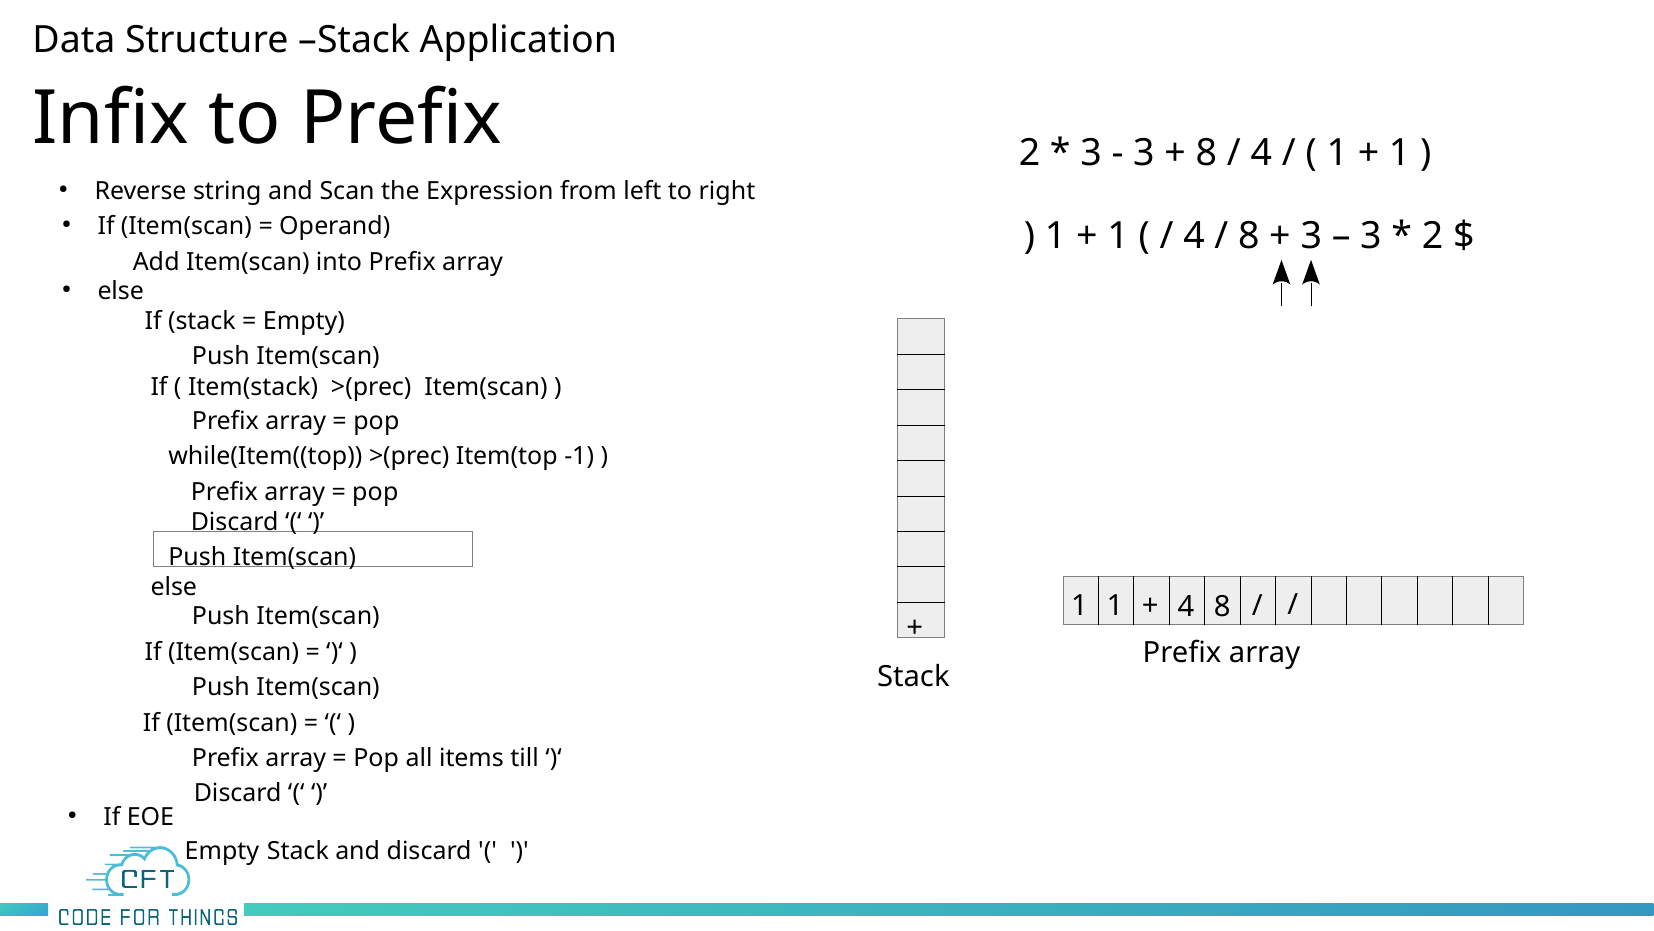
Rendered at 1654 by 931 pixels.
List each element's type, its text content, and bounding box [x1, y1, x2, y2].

text_box [1489, 576, 1524, 625]
text_box [897, 497, 945, 531]
text_box Prefix array [1128, 624, 1341, 674]
text_box [897, 355, 945, 389]
text_box / [1272, 575, 1317, 626]
text_box else [100, 561, 243, 621]
text_box Add Item(scan) into Prefix array [82, 236, 780, 286]
text_box If (Item(scan) = ‘)‘ ) [94, 625, 508, 671]
text_box [897, 532, 945, 566]
text_box + [1127, 577, 1162, 627]
text_box [1347, 576, 1381, 625]
text_box Prefix array = pop [140, 466, 442, 526]
text_box Reverse string and Scan the Expression from left to right [44, 165, 960, 225]
text_box Push Item(scan) [141, 661, 473, 706]
text_box [1453, 576, 1488, 625]
text_box Prefix array = Pop all items till ‘)‘ [141, 732, 685, 792]
text_box / [1237, 576, 1282, 627]
title Data Structure –Stack Application Infix to Prefix [32, 12, 1536, 166]
text_box If (Item(scan) = Operand) [47, 200, 491, 260]
text_box Discard ‘(‘ ‘)’ [140, 496, 376, 531]
text_box [1382, 576, 1417, 625]
text_box while(Item((top)) >(prec) Item(top -1) ) [118, 430, 762, 489]
text_box If EOE [53, 791, 201, 836]
text_box Push Item(scan) [141, 330, 473, 390]
text_box 4 [1162, 577, 1211, 627]
text_box ) 1 + 1 ( / 4 / 8 + 3 – 3 * 2 $ [973, 200, 1577, 260]
text_box [1317, 576, 1346, 625]
text_box [897, 318, 945, 354]
text_box If (Item(scan) = ‘(‘ ) [92, 696, 449, 756]
text_box If (stack = Empty) [94, 295, 449, 355]
text_box [390, 531, 473, 567]
text_box If ( Item(stack) >(prec) Item(scan) ) [100, 360, 632, 406]
text_box Empty Stack and discard '(' ')' [134, 820, 656, 880]
text_box Prefix array = pop [141, 395, 498, 430]
text_box [897, 461, 945, 496]
text_box else [47, 265, 213, 325]
text_box Stack [862, 647, 973, 697]
text_box Push Item(scan) [141, 590, 414, 625]
text_box 2 * 3 - 3 + 8 / 4 / ( 1 + 1 ) [968, 118, 1554, 178]
text_box [897, 567, 945, 598]
text_box 1 [1056, 576, 1105, 627]
text_box [897, 426, 945, 460]
text_box Discard ‘(‘ ‘)’ [143, 767, 475, 812]
text_box [897, 390, 945, 425]
text_box 1 [1091, 577, 1127, 627]
text_box + [891, 598, 946, 648]
picture [59, 846, 237, 925]
text_box [1418, 576, 1452, 625]
text_box Push Item(scan) [118, 531, 390, 576]
text_box 8 [1211, 577, 1237, 627]
